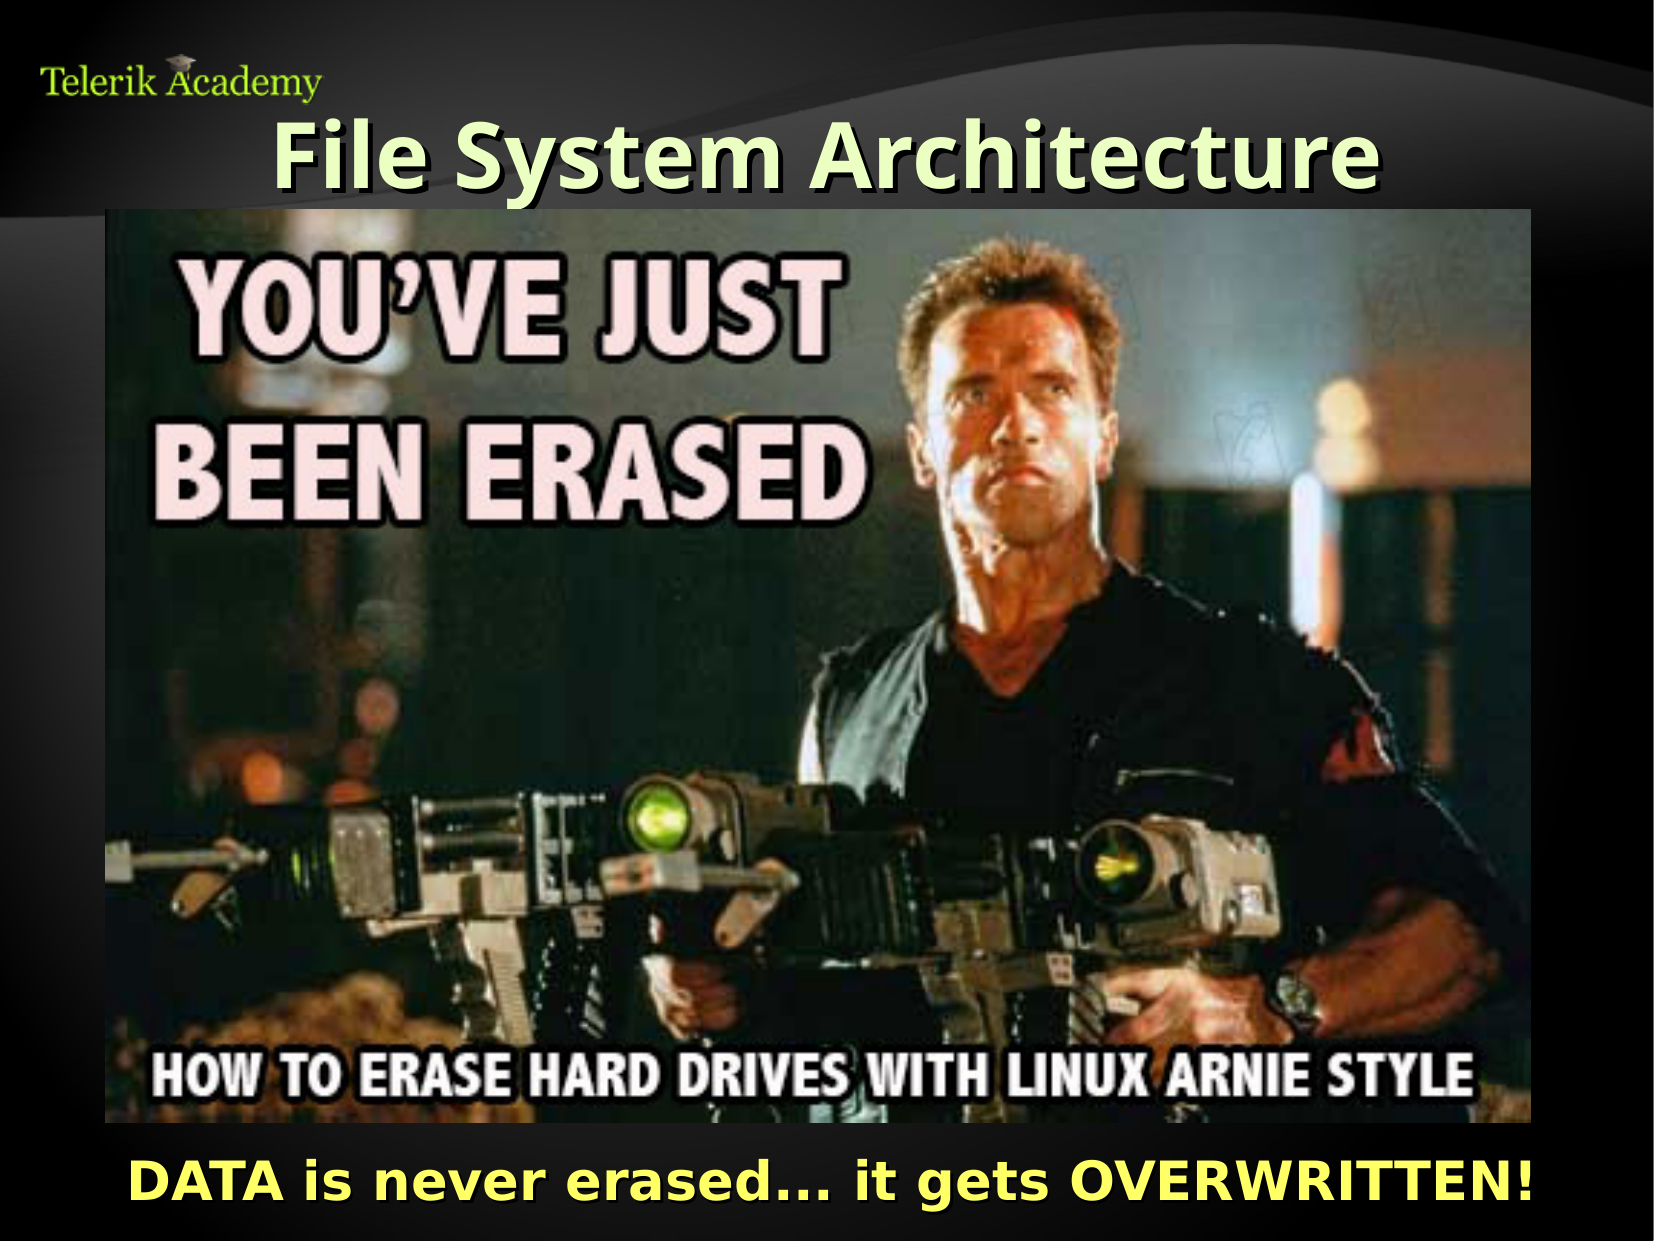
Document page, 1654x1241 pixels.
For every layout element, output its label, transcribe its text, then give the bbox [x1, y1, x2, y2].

picture [0, 0, 1654, 1241]
text_box DATA is never erased... it gets OVERWRITTEN! [111, 1143, 1555, 1222]
title File System Architecture [82, 49, 1571, 257]
